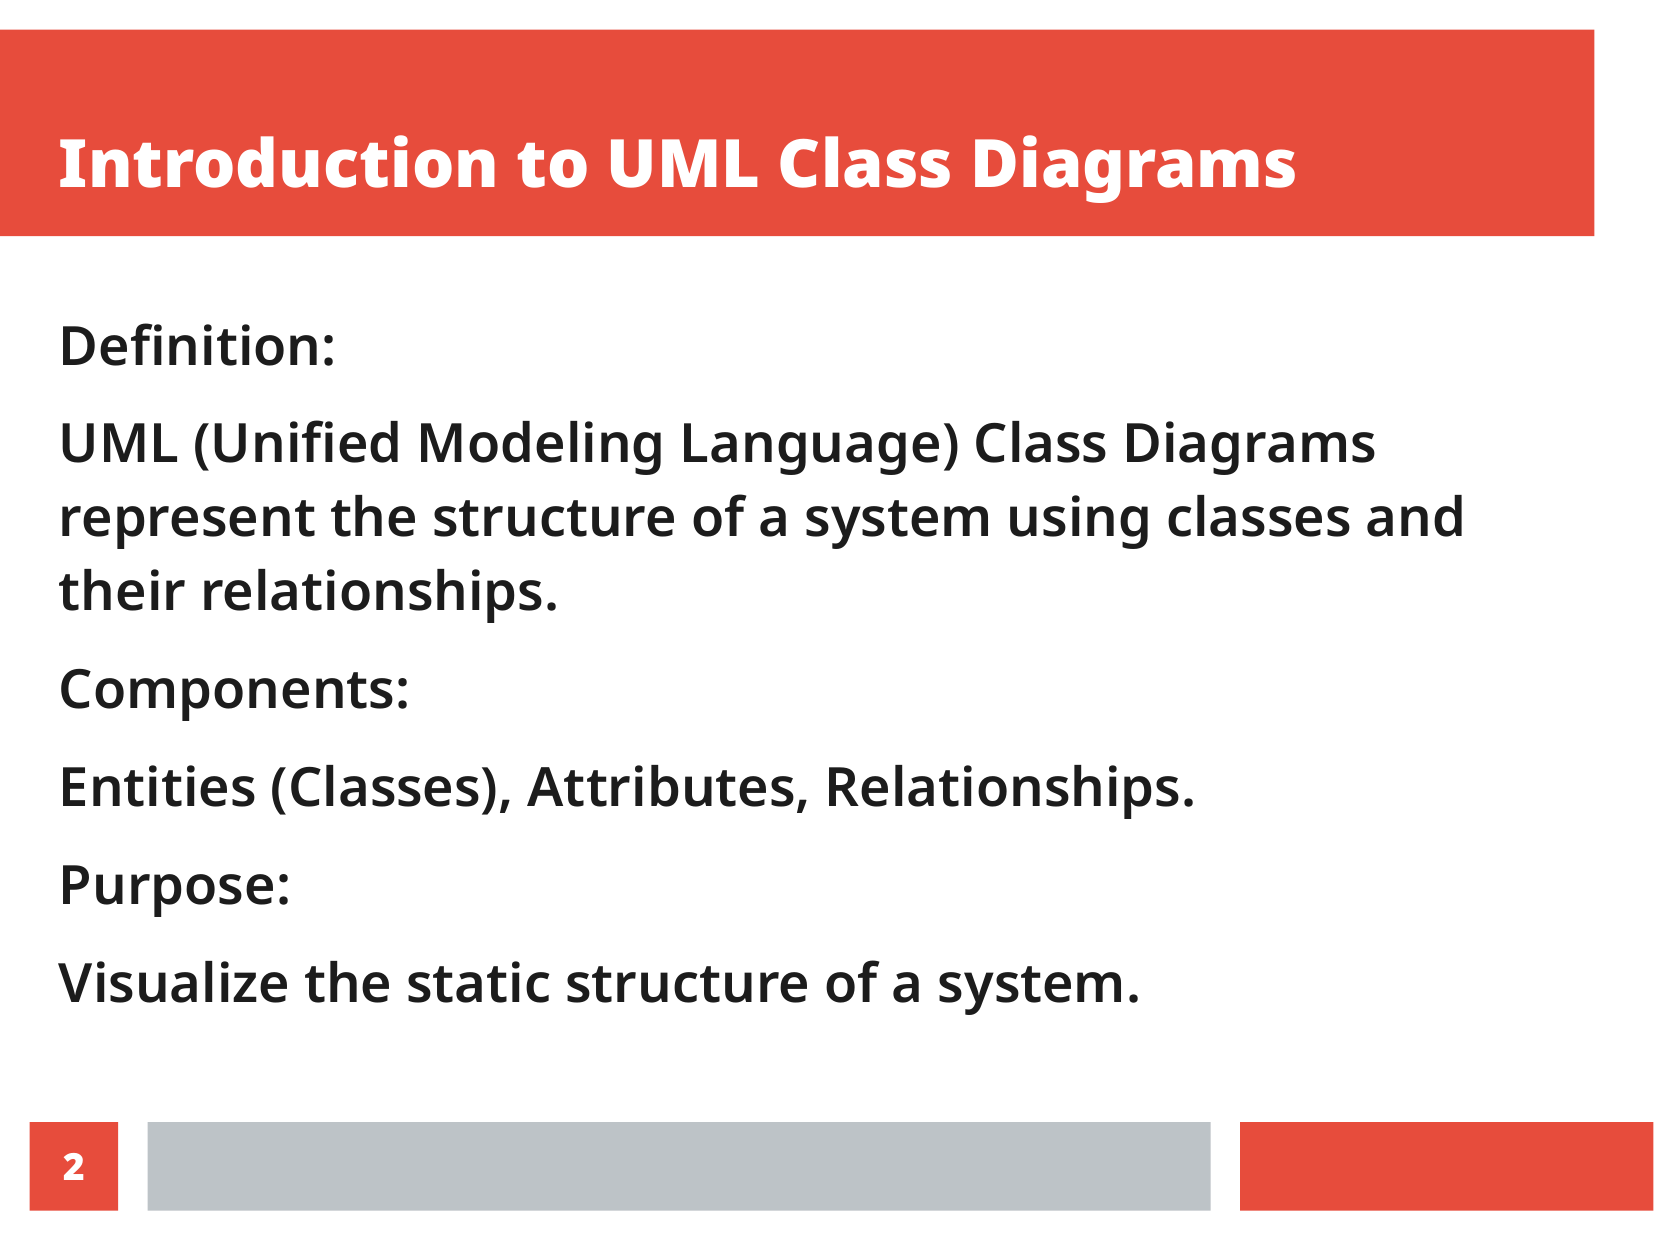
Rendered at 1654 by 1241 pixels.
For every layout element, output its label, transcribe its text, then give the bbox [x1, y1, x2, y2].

title Introduction to UML Class Diagrams [59, 59, 1595, 207]
list Definition: UML (Unified Modeling Language) Class Diagrams represent the structure of a system using classes and their relationships. Components: Entities (Classes), Attributes, Relationships. Purpose: Visualize the static structure of a system. [59, 307, 1565, 1075]
